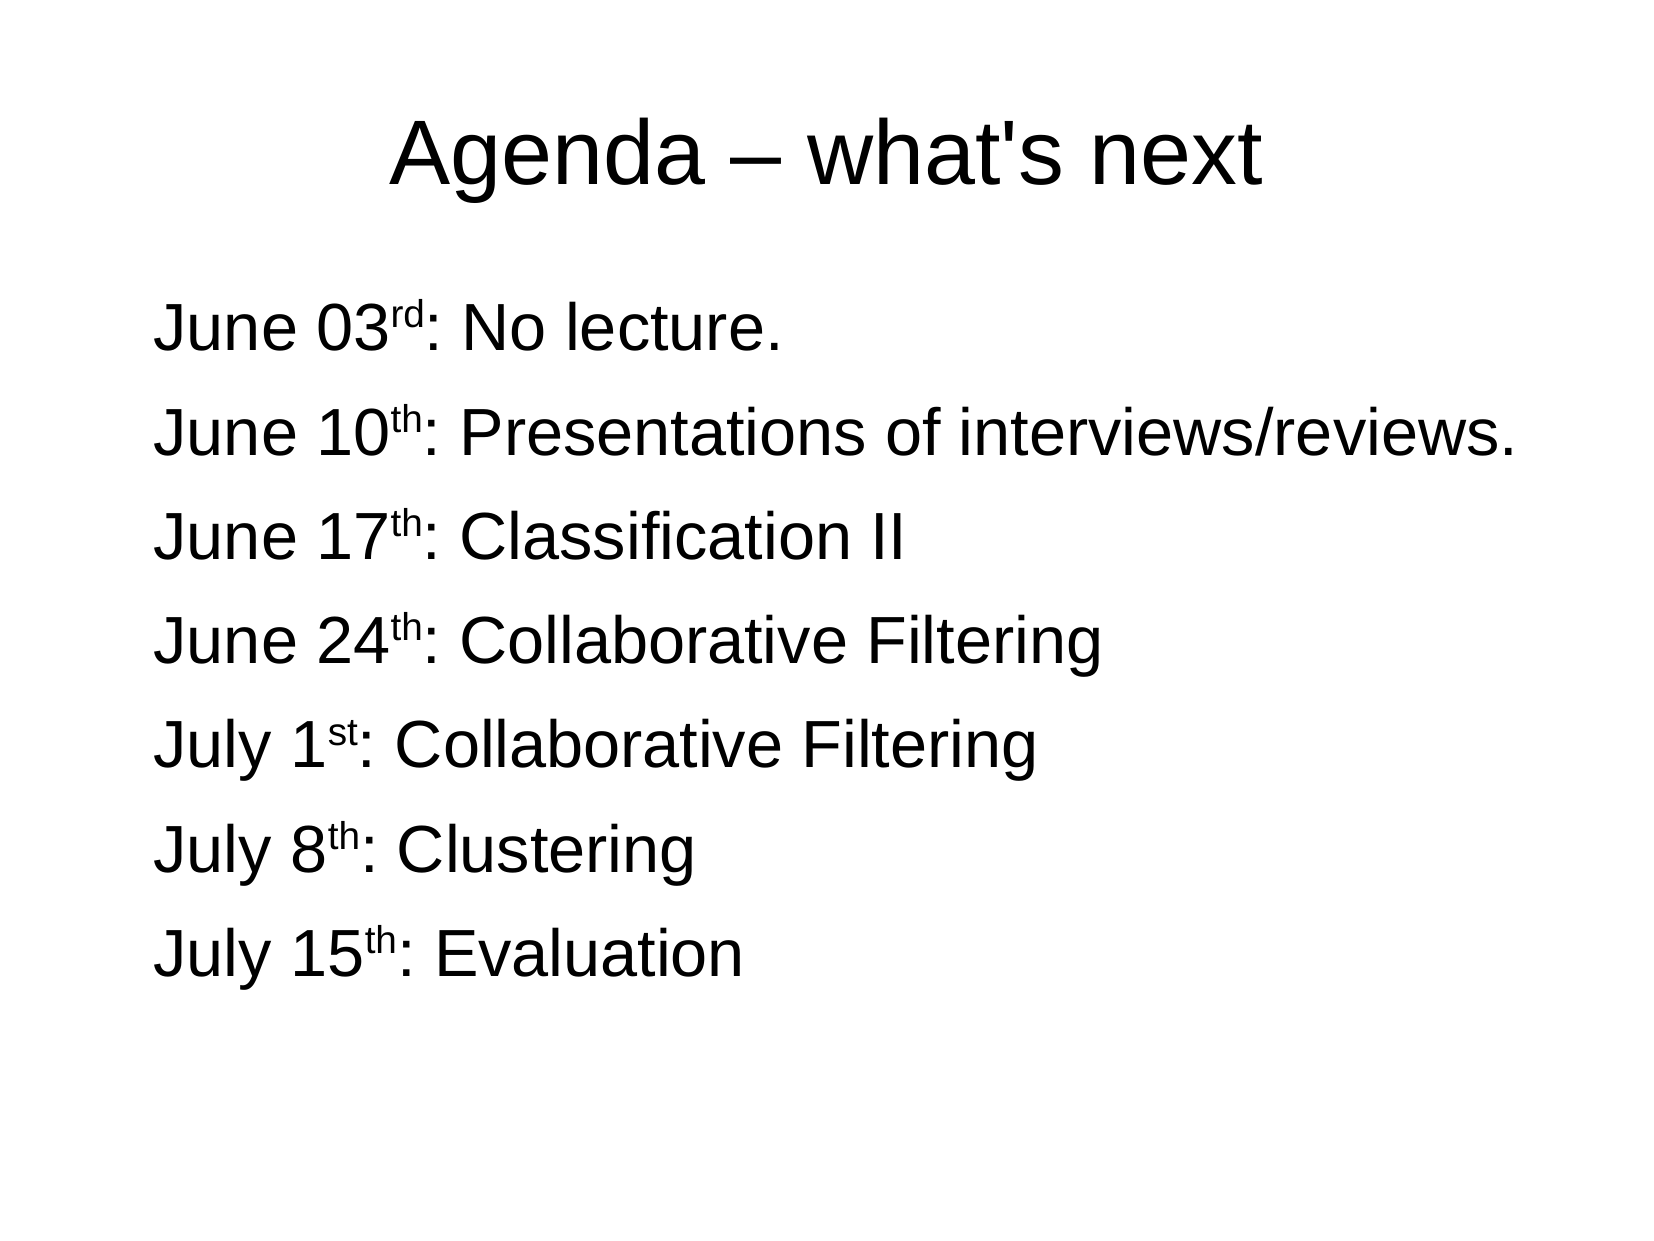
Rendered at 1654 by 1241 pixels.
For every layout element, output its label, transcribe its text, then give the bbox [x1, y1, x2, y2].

list June 03rd: No lecture. June 10th: Presentations of interviews/reviews. June 17th: Classification II June 24th: Collaborative Filtering July 1st: Collaborative Filtering July 8th: Clustering July 15th: Evaluation [82, 290, 1571, 1109]
title Agenda – what's next [82, 49, 1571, 257]
